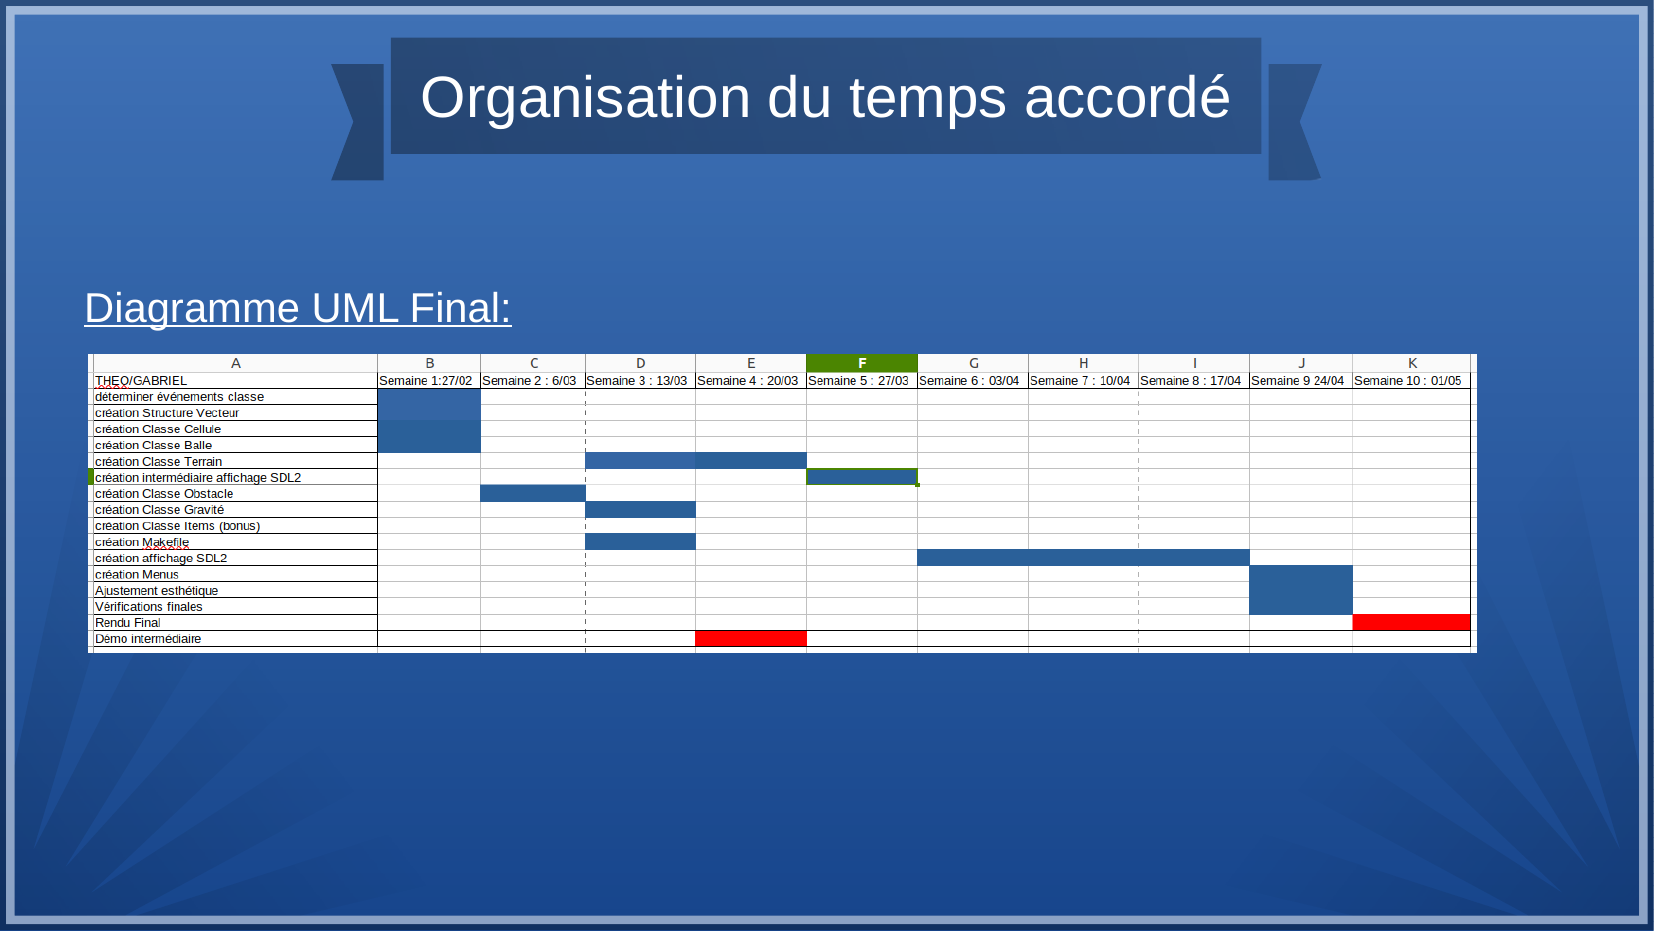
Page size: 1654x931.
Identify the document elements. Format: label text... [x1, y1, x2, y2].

title Organisation du temps accordé [354, 0, 1300, 189]
picture [88, 354, 1477, 653]
text_box Diagramme UML Final: [69, 277, 531, 341]
